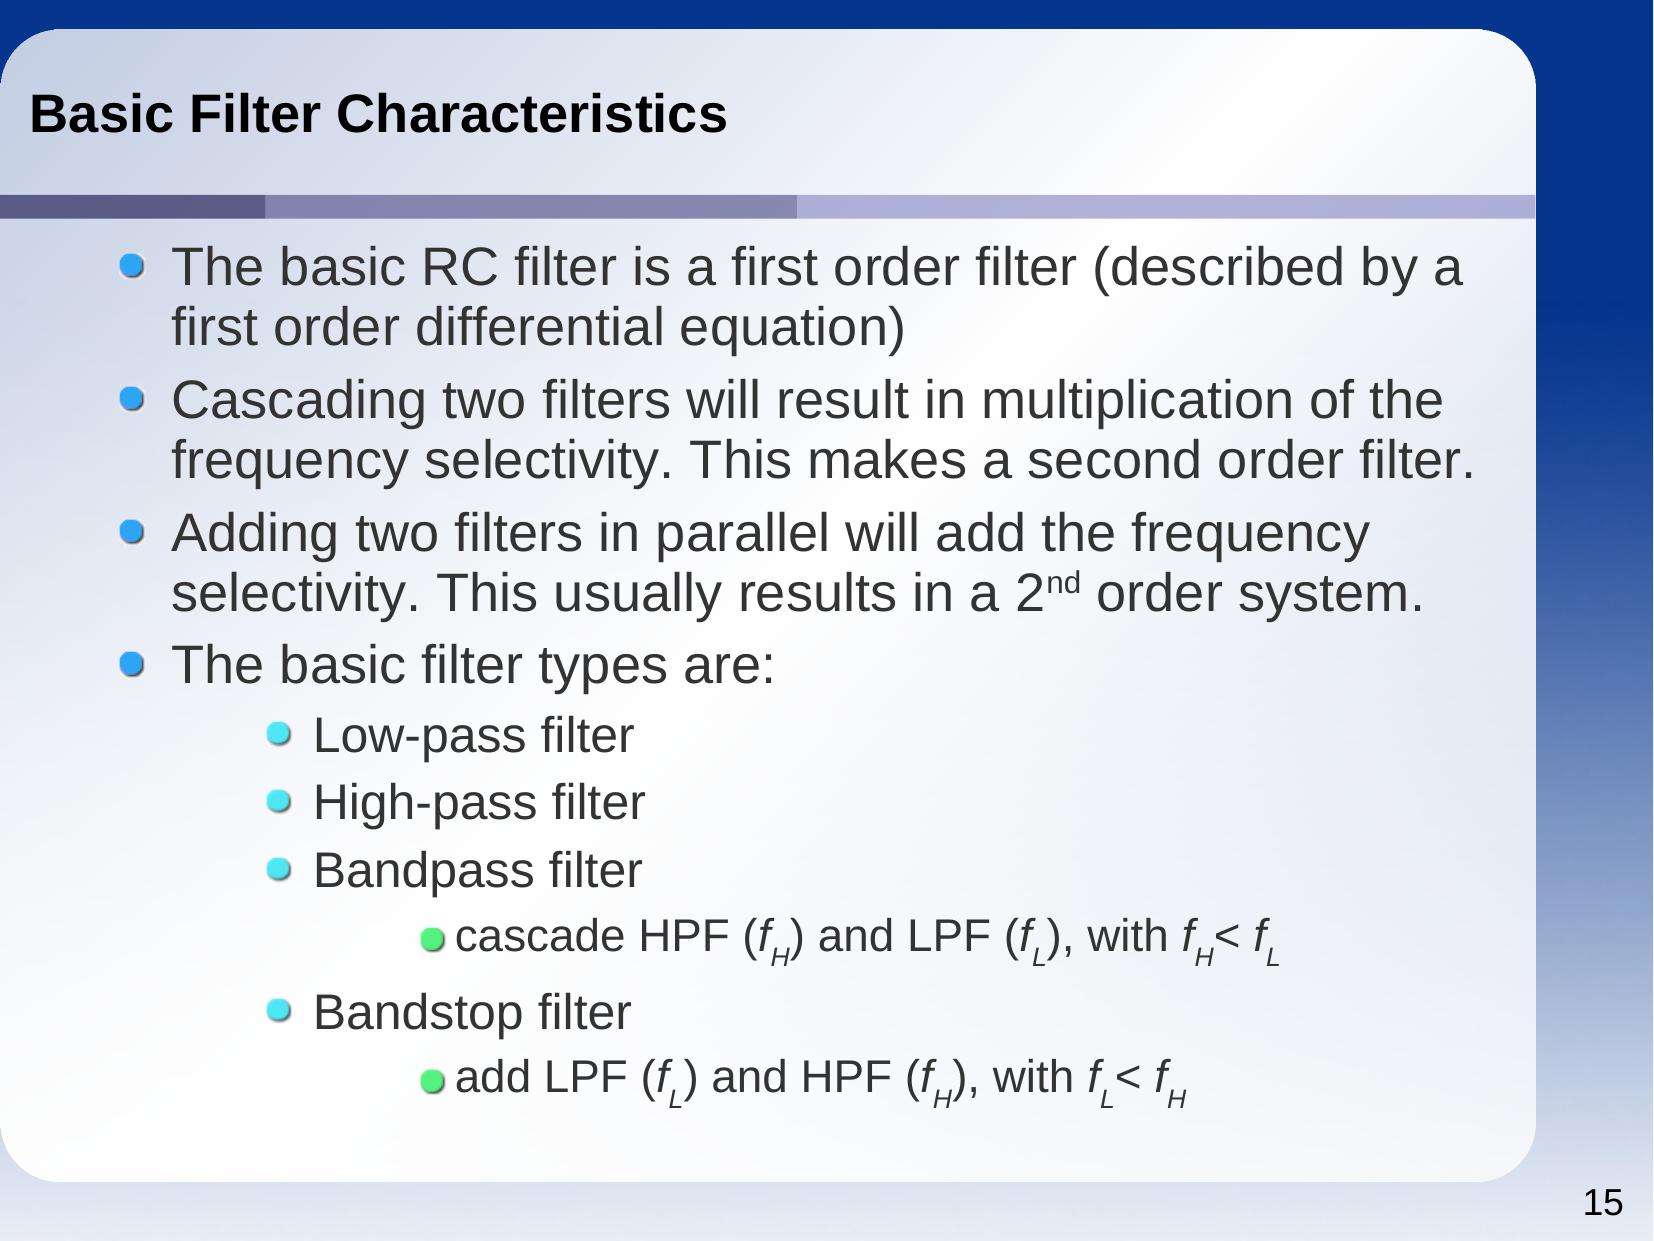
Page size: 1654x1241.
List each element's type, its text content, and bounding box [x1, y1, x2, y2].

title Basic Filter Characteristics [29, 49, 1506, 178]
picture [0, 0, 1654, 1241]
list The basic RC filter is a first order filter (described by a first order differential equation) Cascading two filters will result in multiplication of the frequency selectivity. This makes a second order filter. Adding two filters in parallel will add the frequency selectivity. This usually results in a 2nd order system. The basic filter types are: Low-pass filter High-pass filter Bandpass filter cascade HPF (fH) and LPF (fL), with fH< fL Bandstop filter add LPF (fL) and HPF (fH), with fL< fH [29, 236, 1506, 1152]
